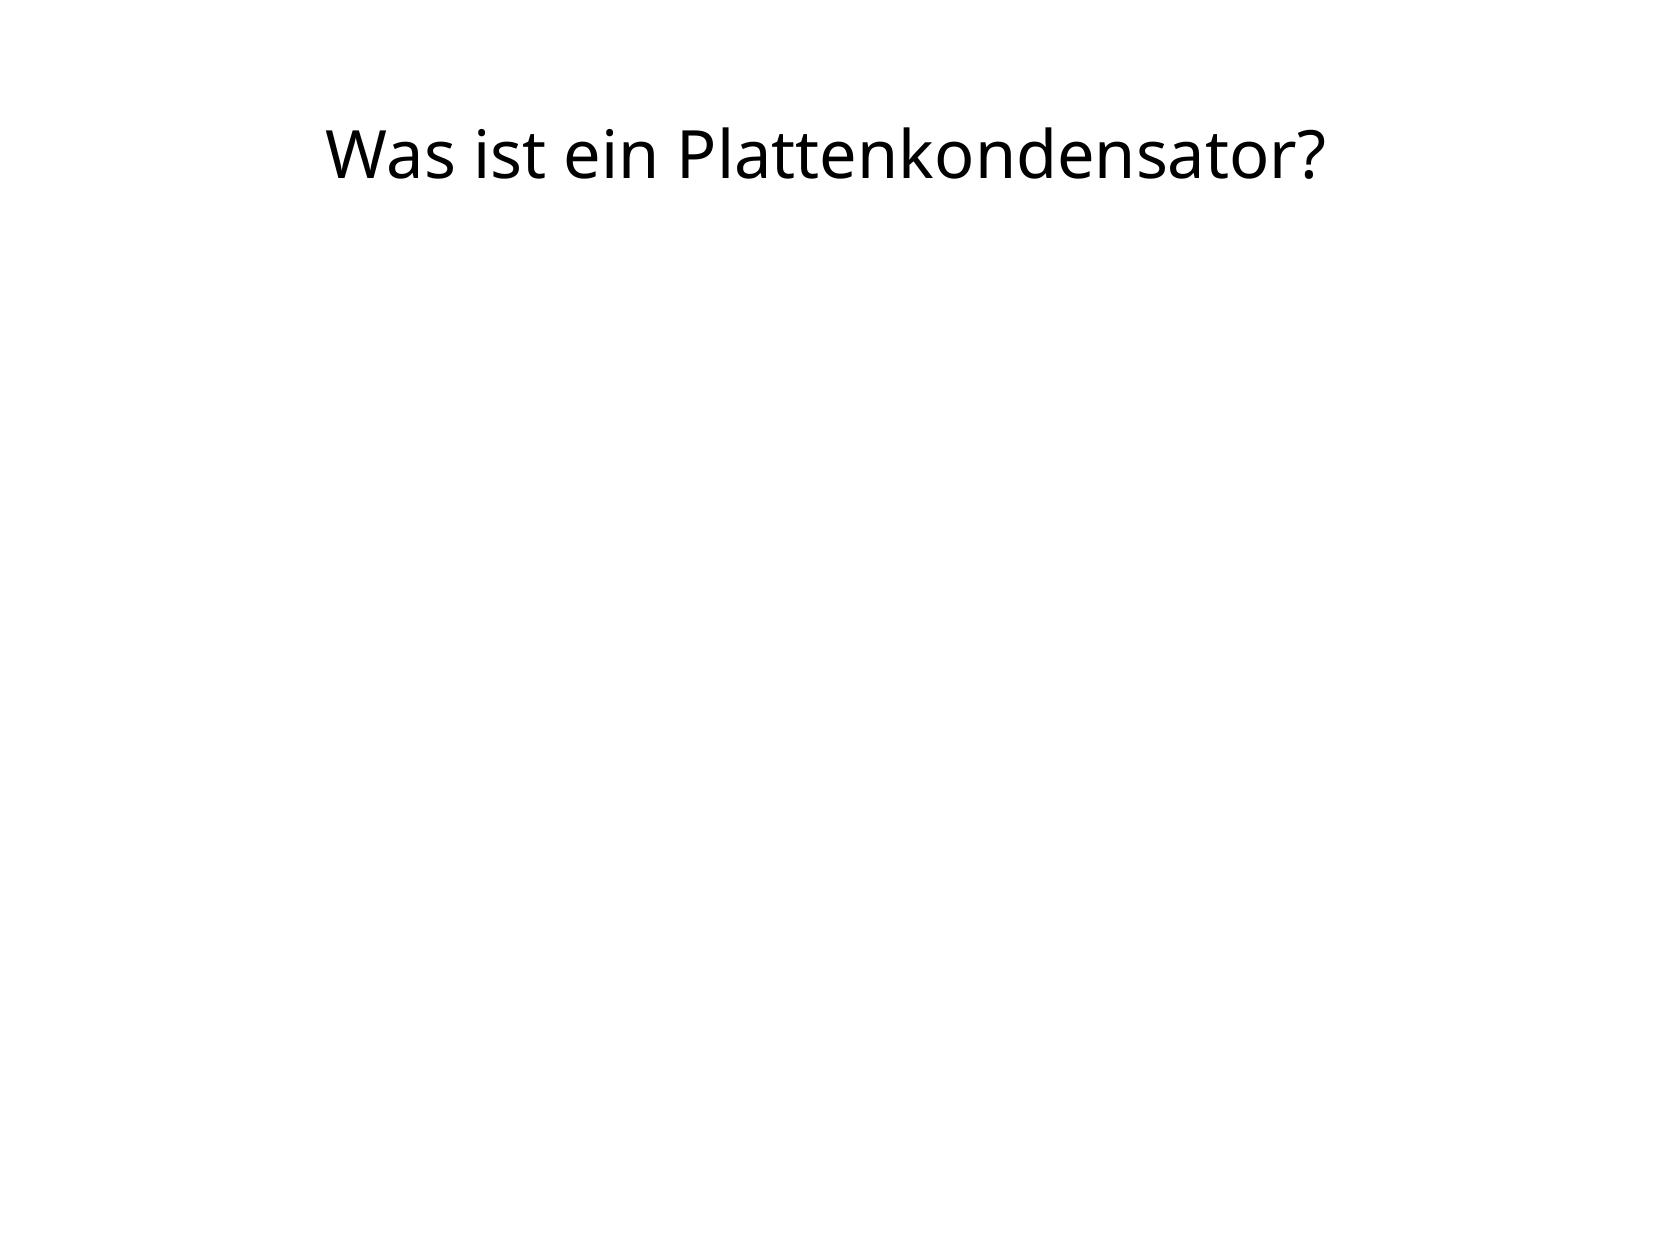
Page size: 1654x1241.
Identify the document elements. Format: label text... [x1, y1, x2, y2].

title Was ist ein Plattenkondensator? [82, 49, 1571, 257]
